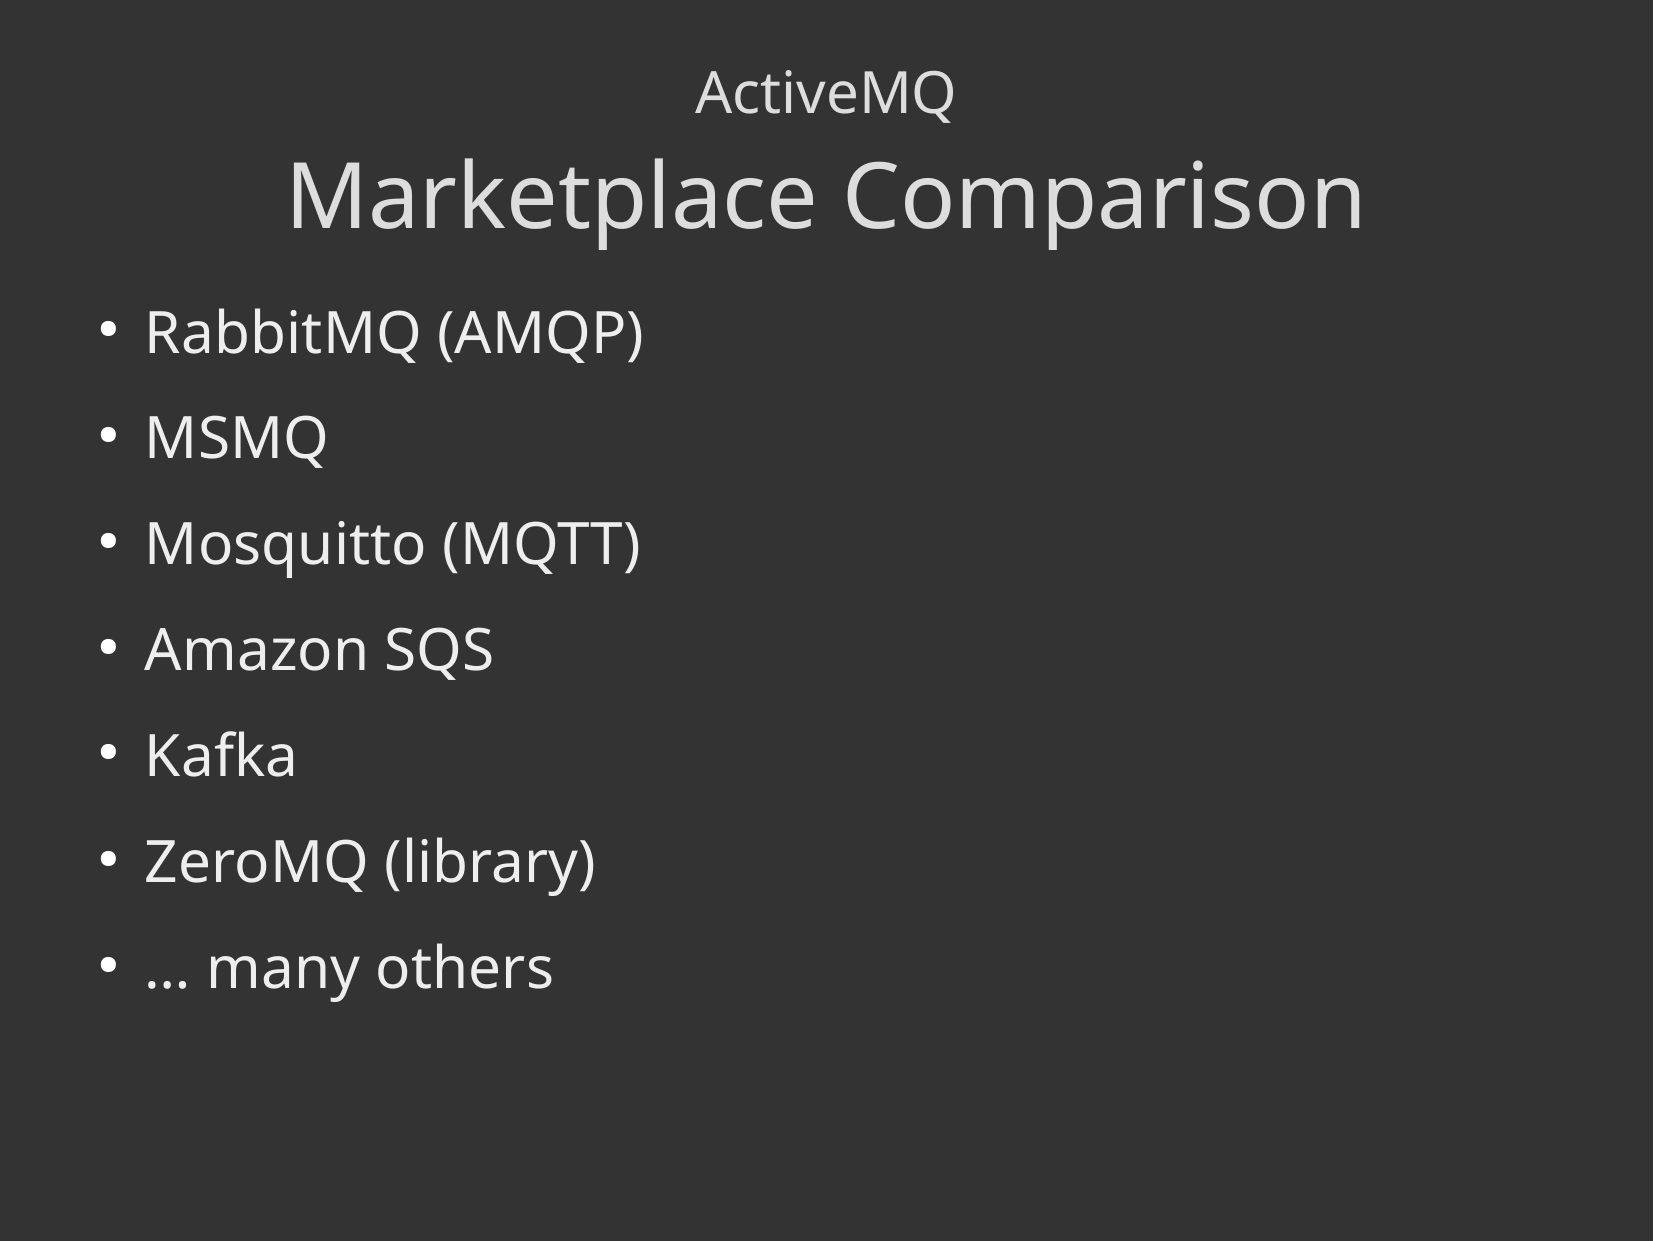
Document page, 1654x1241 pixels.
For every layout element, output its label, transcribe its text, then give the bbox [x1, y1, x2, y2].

list RabbitMQ (AMQP) MSMQ Mosquitto (MQTT) Amazon SQS Kafka ZeroMQ (library) … many others [82, 290, 1571, 1010]
title ActiveMQ Marketplace Comparison [82, 49, 1571, 257]
